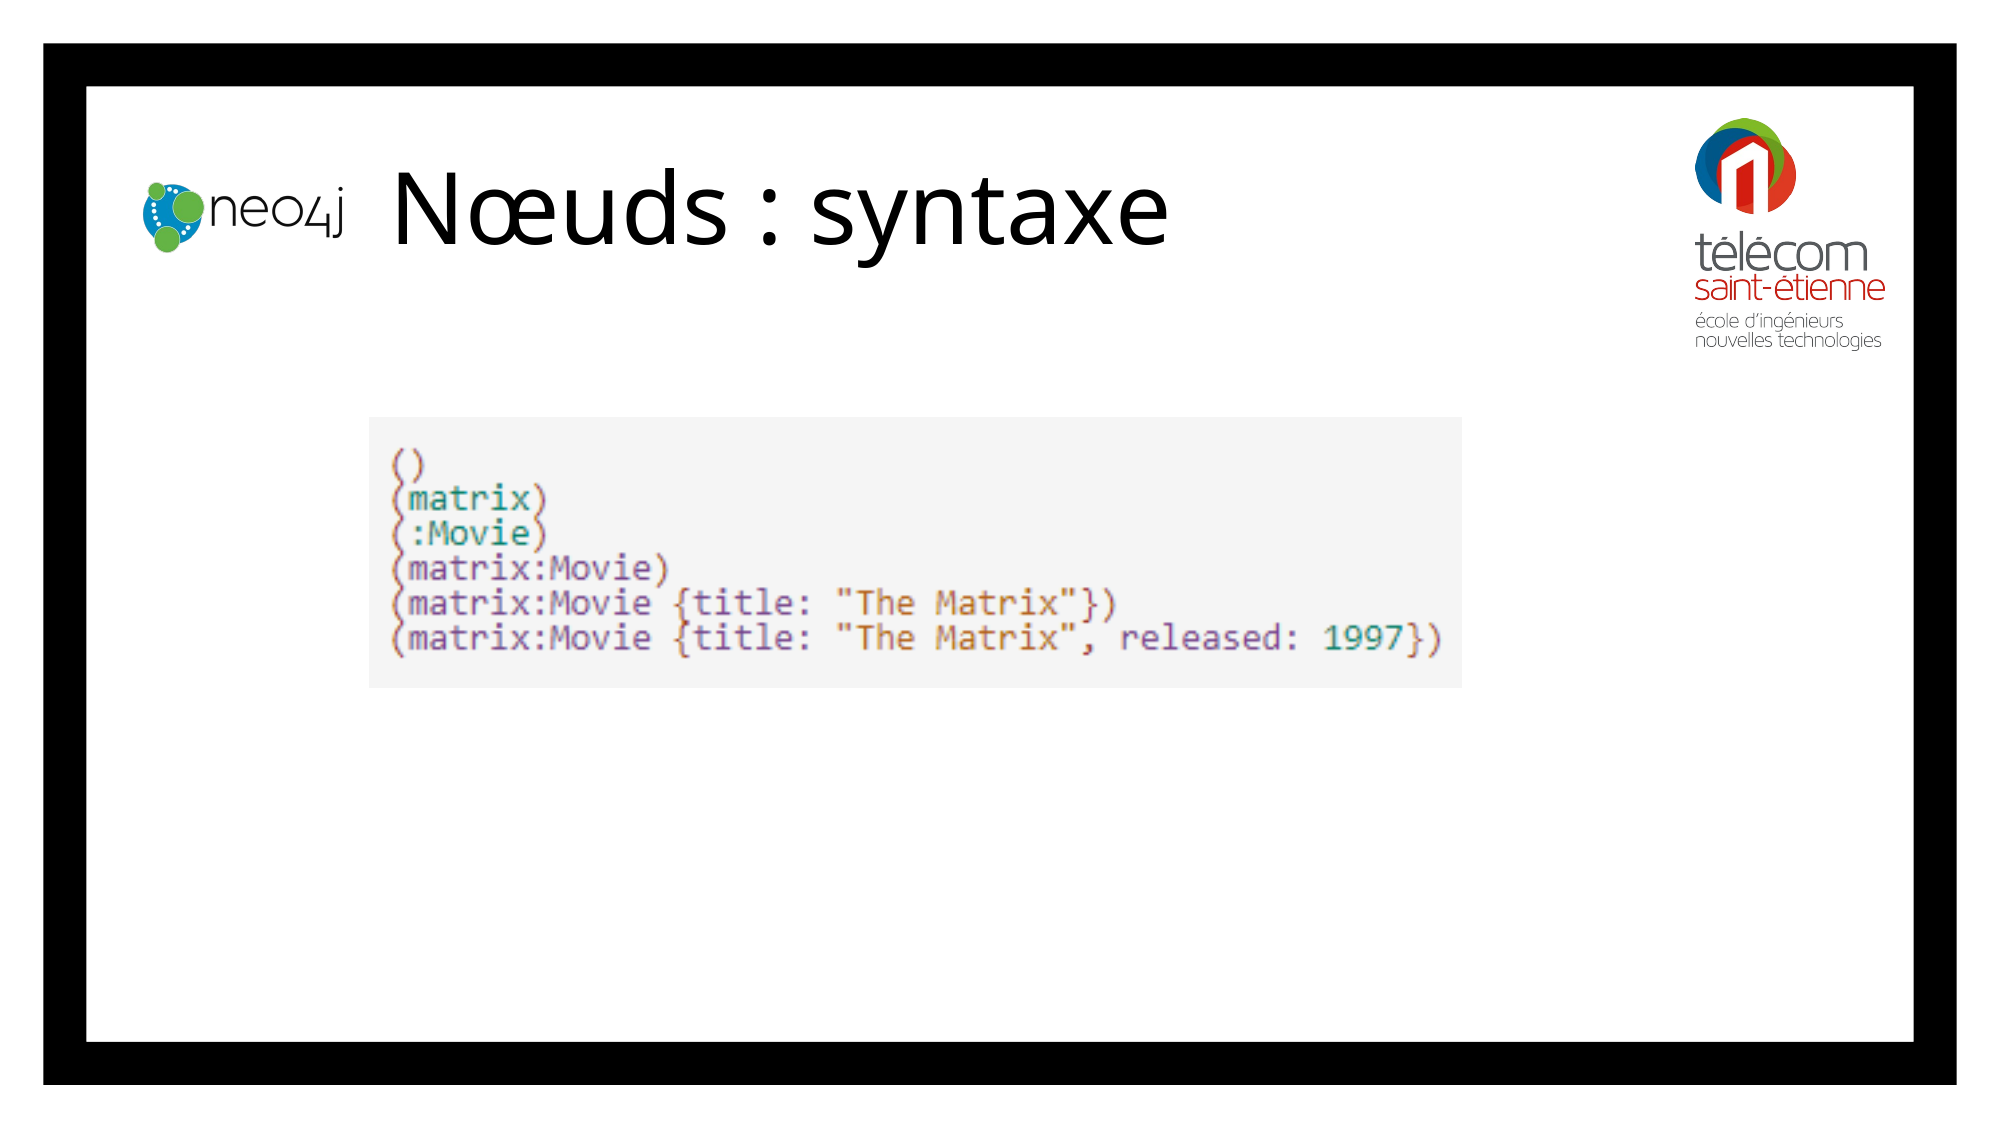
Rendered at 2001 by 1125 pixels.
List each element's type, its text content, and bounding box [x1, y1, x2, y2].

picture [1695, 118, 1885, 351]
picture [1715, 134, 1730, 138]
picture [369, 417, 1462, 688]
title Nœuds : syntaxe [369, 138, 1849, 304]
picture [134, 160, 351, 274]
